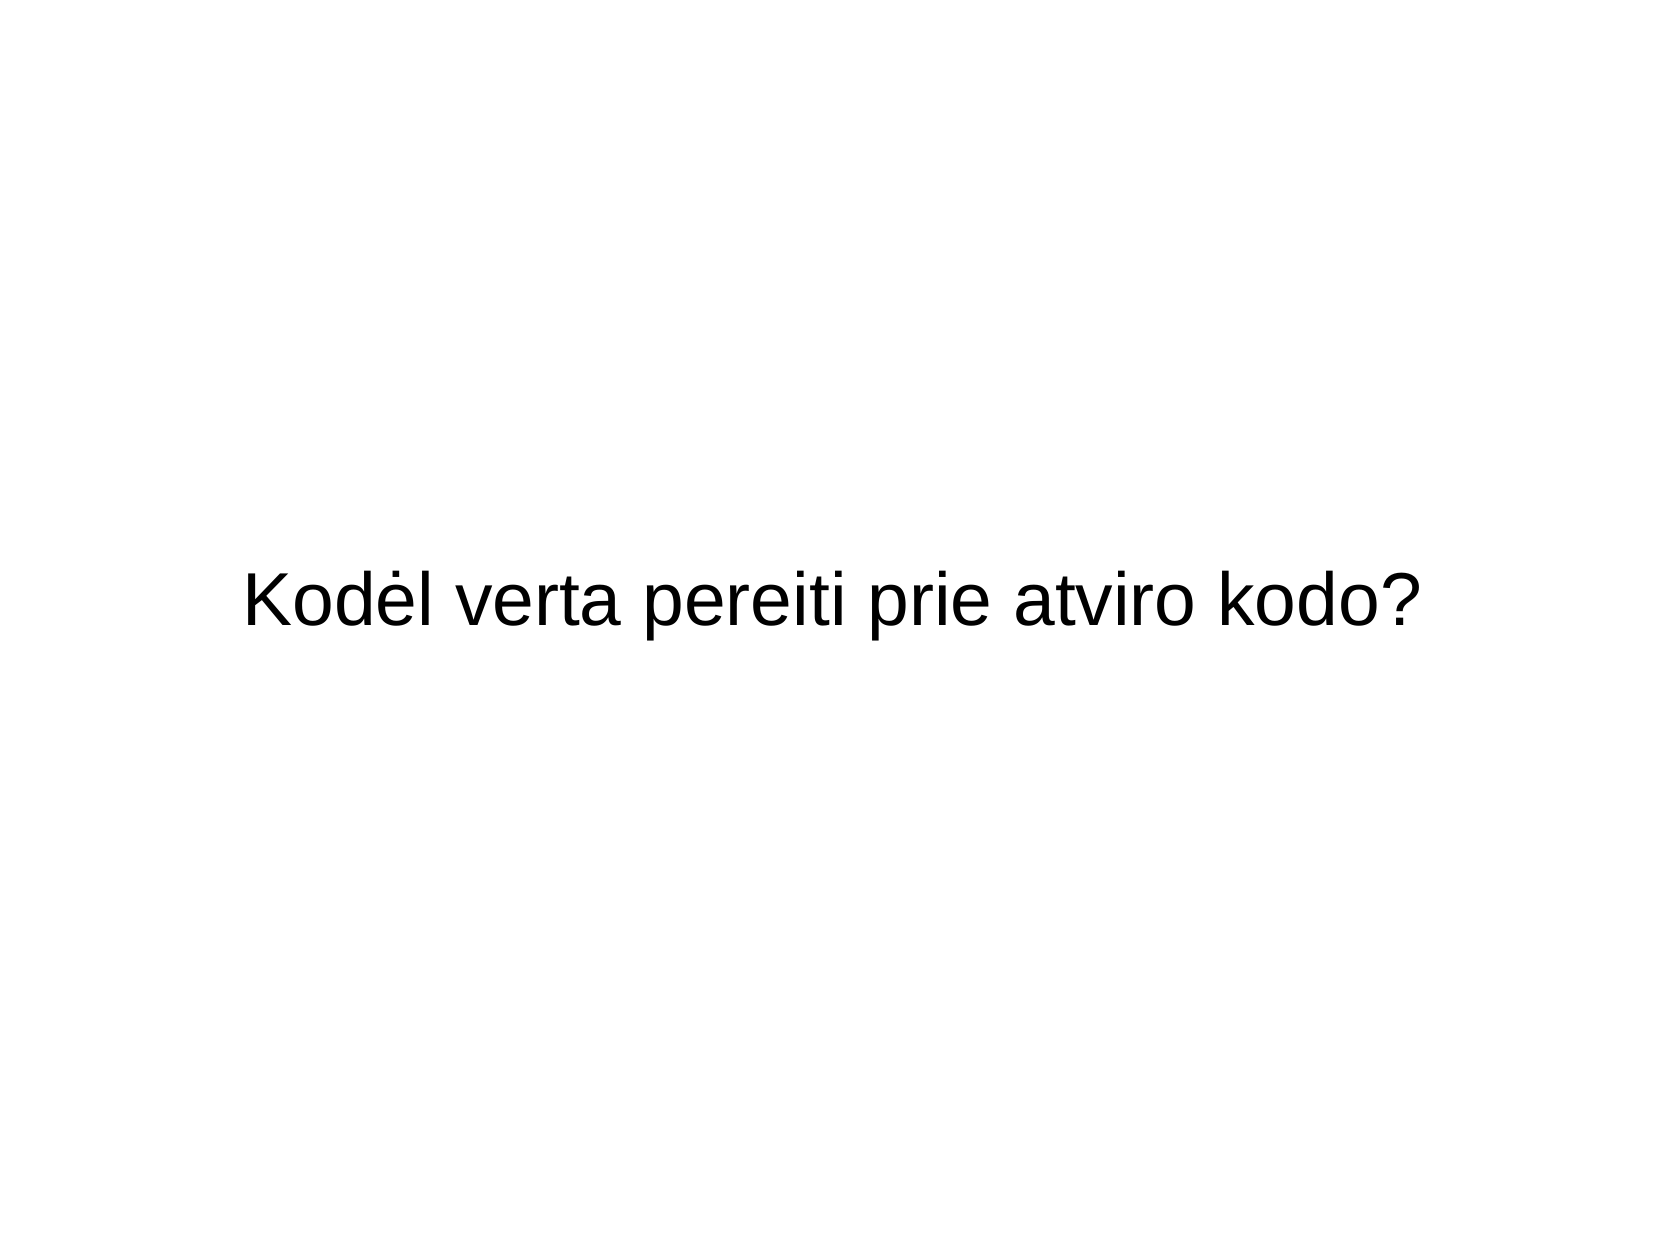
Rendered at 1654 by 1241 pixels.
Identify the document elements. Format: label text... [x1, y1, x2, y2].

title Kodėl verta pereiti prie atviro kodo? [88, 496, 1577, 704]
